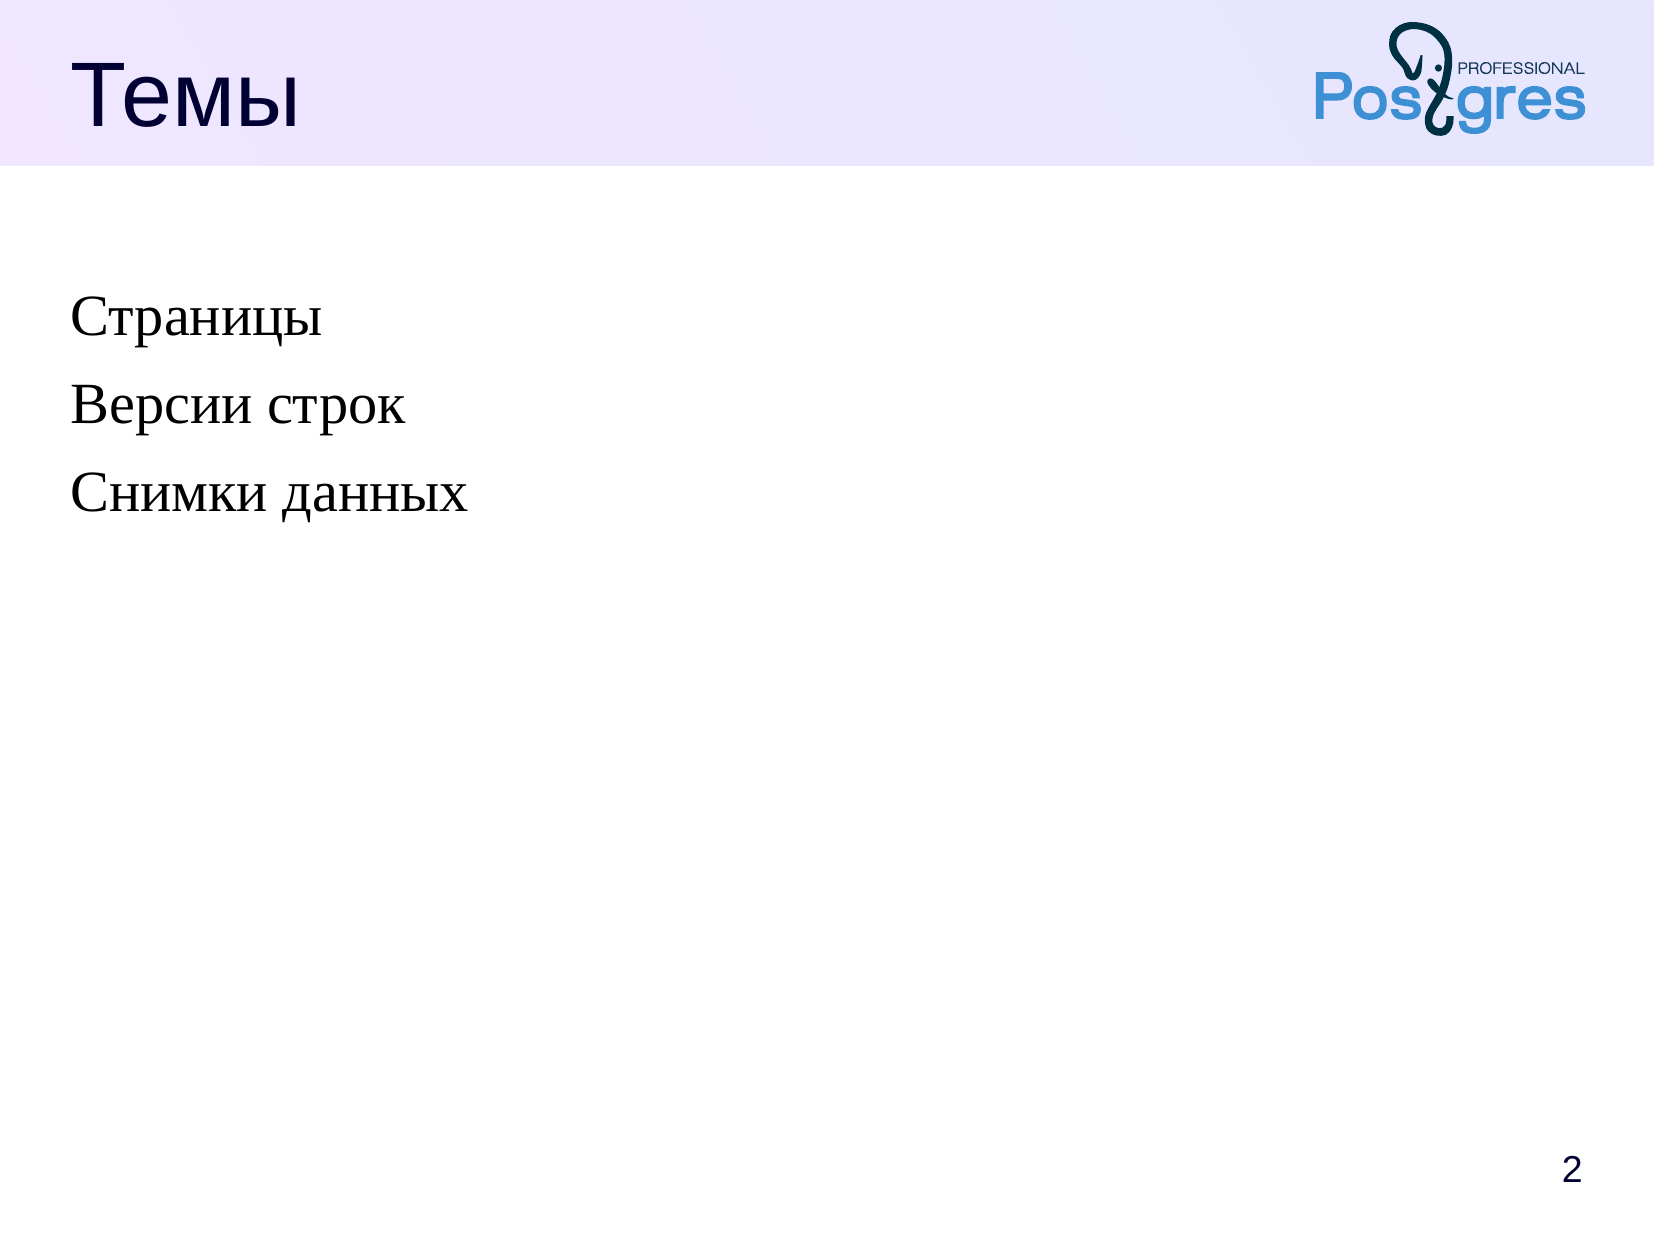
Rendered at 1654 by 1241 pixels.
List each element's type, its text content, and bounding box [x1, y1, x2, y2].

list Страницы Версии строк Снимки данных [70, 283, 1583, 1141]
title Темы [70, 43, 1241, 147]
